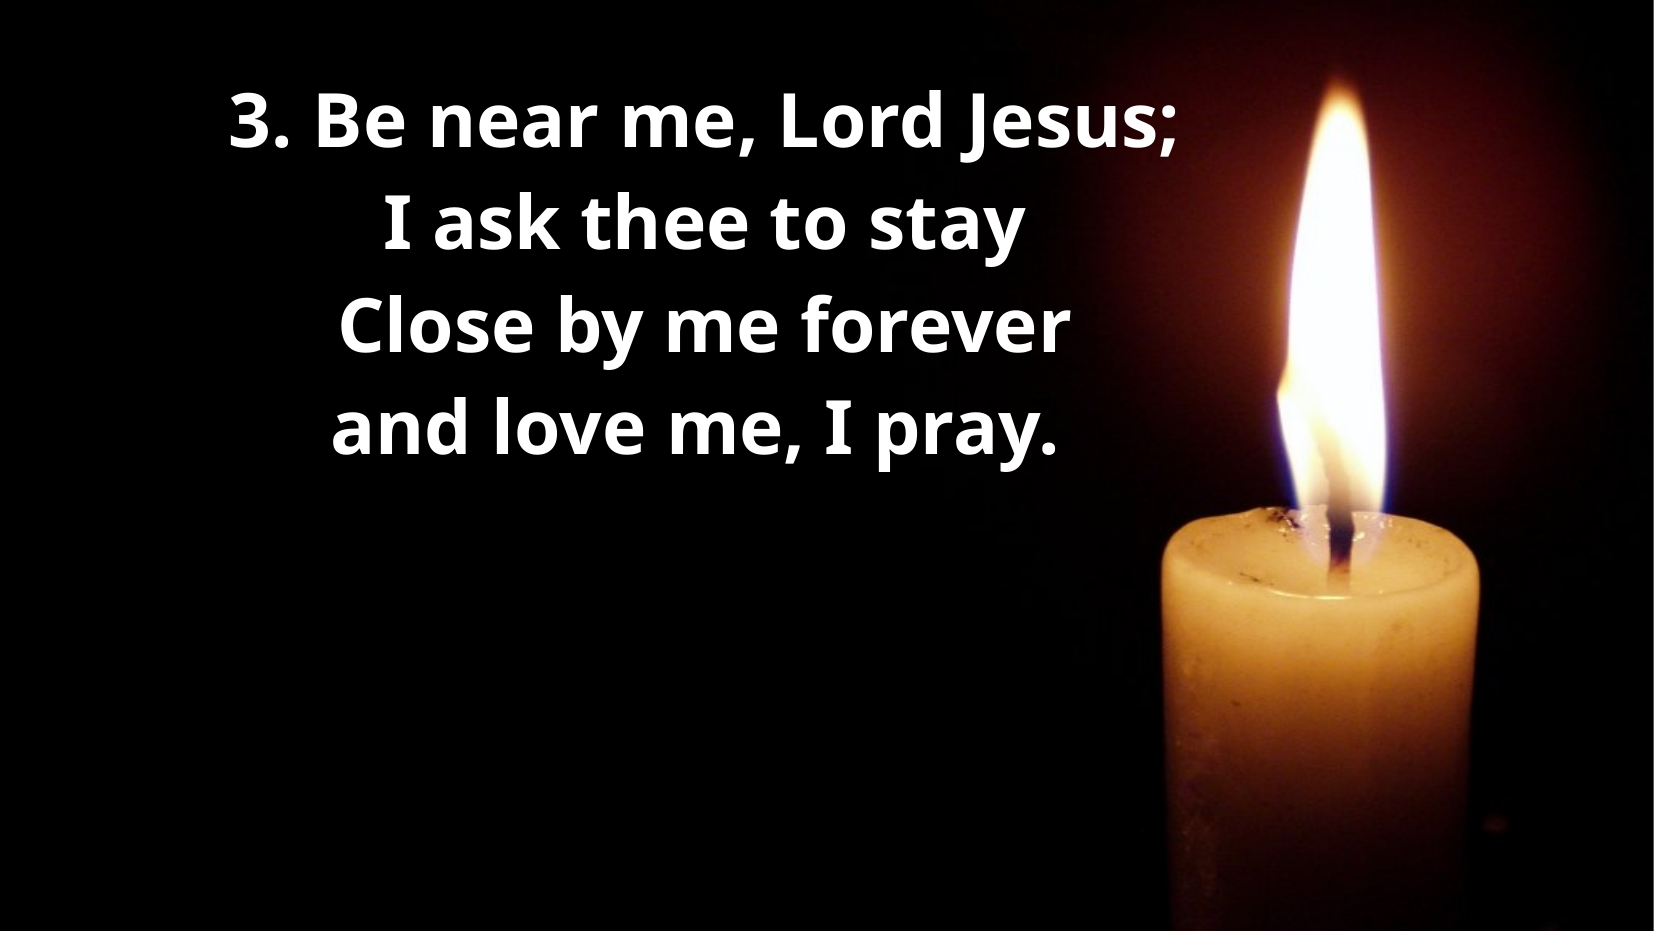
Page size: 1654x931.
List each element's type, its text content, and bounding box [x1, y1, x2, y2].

text_box 3. Be near me, Lord Jesus; I ask thee to stay Close by me forever and love me, I pray. [60, 60, 1351, 601]
picture [0, 0, 1654, 931]
